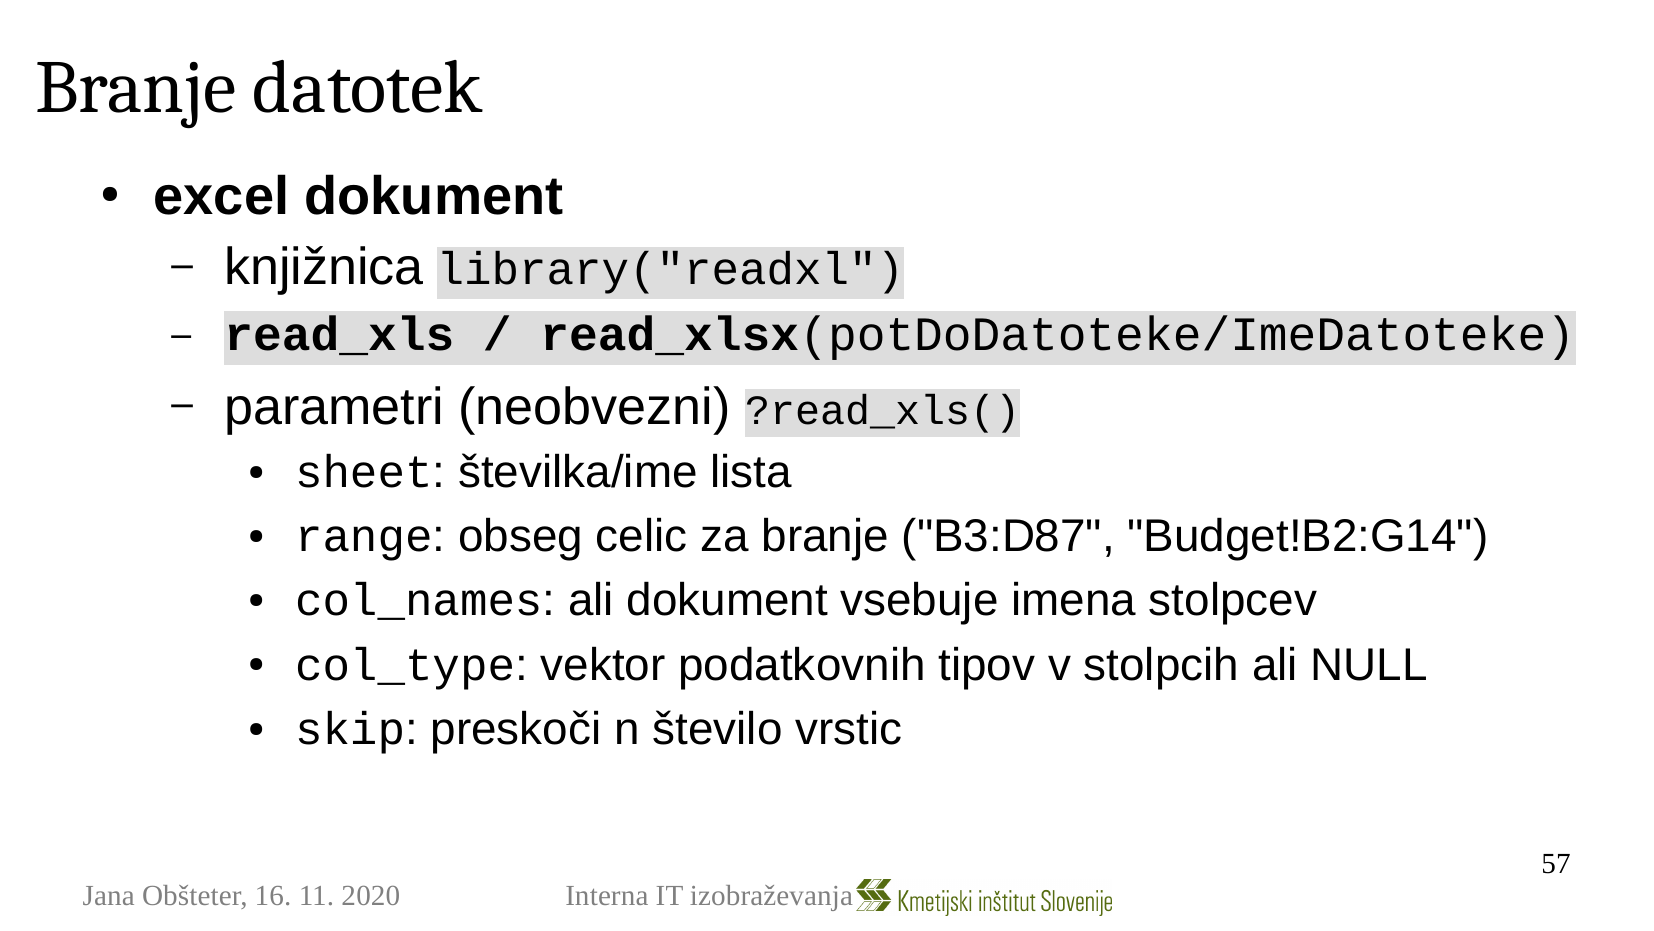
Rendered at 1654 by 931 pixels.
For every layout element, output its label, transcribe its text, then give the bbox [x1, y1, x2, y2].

picture [856, 879, 1112, 916]
title Branje datotek [35, 21, 1524, 154]
list excel dokument knjižnica library("readxl") read_xls / read_xlsx(potDoDatoteke/ImeDatoteke) parametri (neobvezni) ?read_xls() sheet: številka/ime lista range: obseg celic za branje ("B3:D87", "Budget!B2:G14") col_names: ali dokument vsebuje imena stolpcev col_type: vektor podatkovnih tipov v stolpcih ali NULL skip: preskoči n število vrstic [82, 165, 1630, 839]
